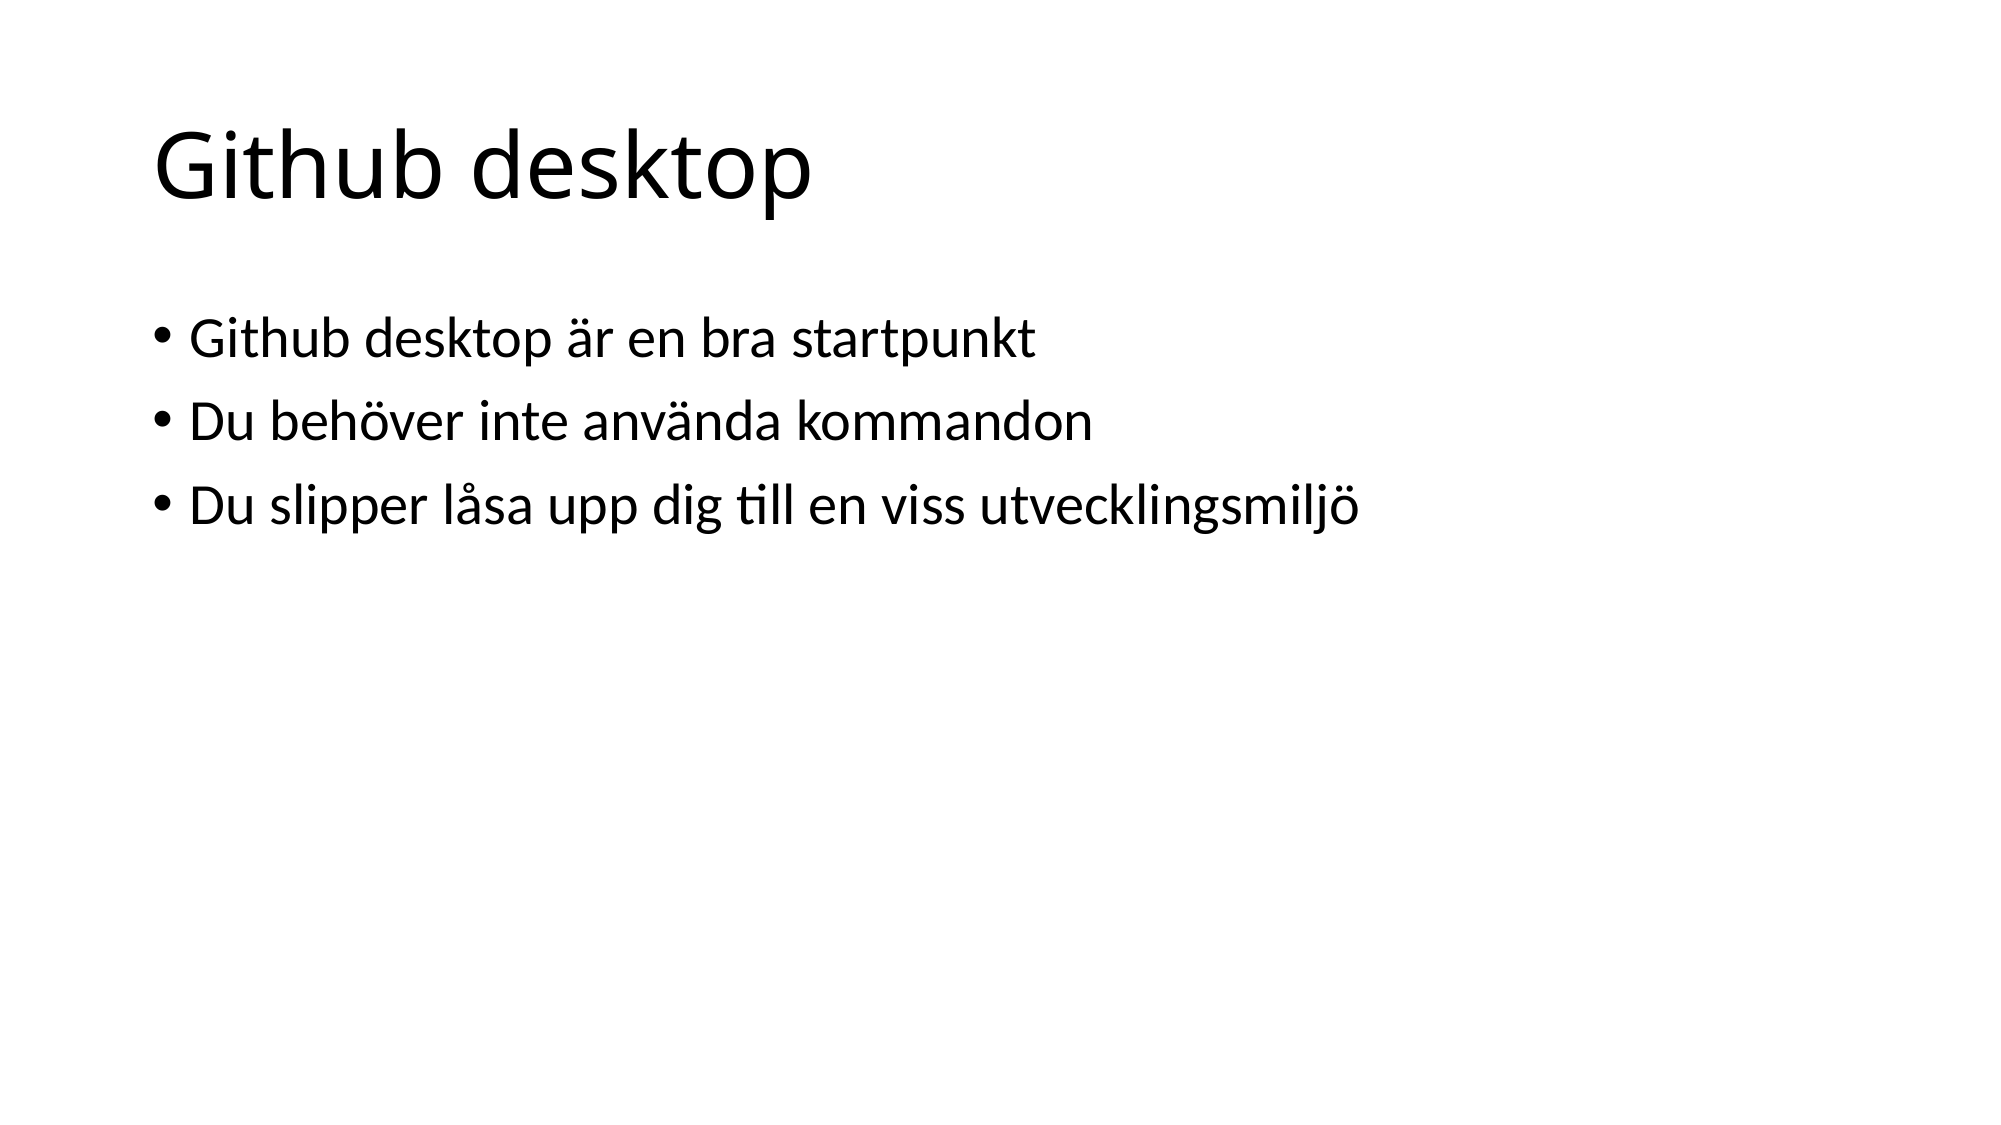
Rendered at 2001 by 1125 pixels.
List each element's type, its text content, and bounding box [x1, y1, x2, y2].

list Github desktop är en bra startpunkt Du behöver inte använda kommandon Du slipper låsa upp dig till en viss utvecklingsmiljö [137, 299, 1863, 1014]
title Github desktop [137, 59, 1863, 278]
